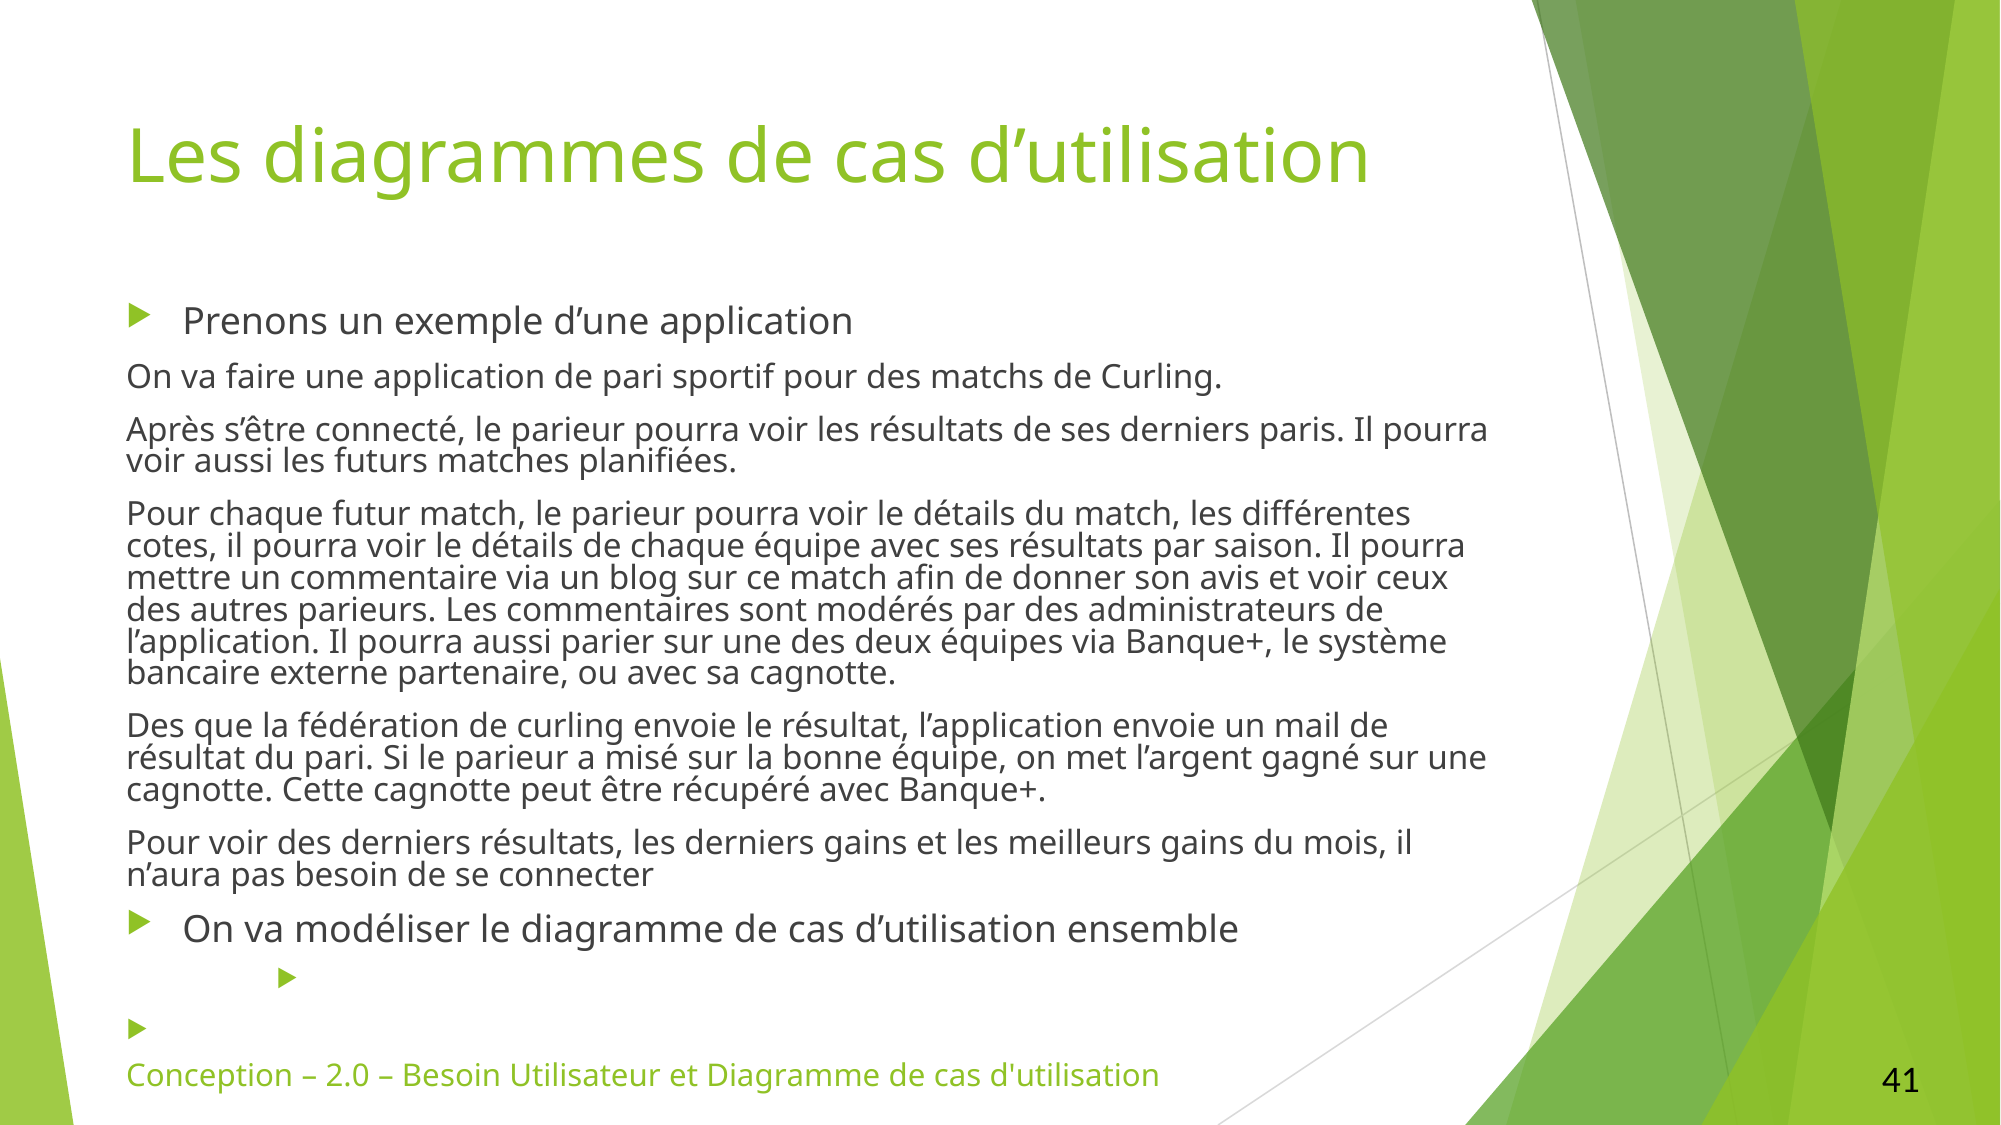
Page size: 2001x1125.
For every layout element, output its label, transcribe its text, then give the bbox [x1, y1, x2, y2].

title Les diagrammes de cas d’utilisation [111, 99, 1522, 298]
text_box [1866, 1047, 1979, 1108]
list Prenons un exemple d’une application On va faire une application de pari sportif pour des matchs de Curling. Après s’être connecté, le parieur pourra voir les résultats de ses derniers paris. Il pourra voir aussi les futurs matches planifiées. Pour chaque futur match, le parieur pourra voir le détails du match, les différentes cotes, il pourra voir le détails de chaque équipe avec ses résultats par saison. Il pourra mettre un commentaire via un blog sur ce match afin de donner son avis et voir ceux des autres parieurs. Les commentaires sont modérés par des administrateurs de l’application. Il pourra aussi parier sur une des deux équipes via Banque+, le système bancaire externe partenaire, ou avec sa cagnotte. Des que la fédération de curling envoie le résultat, l’application envoie un mail de résultat du pari. Si le parieur a misé sur la bonne équipe, on met l’argent gagné sur une cagnotte. Cette cagnotte peut être récupéré avec Banque+. Pour voir des derniers résultats, les derniers gains et les meilleurs gains du mois, il n’aura pas besoin de se connecter On va modéliser le diagramme de cas d’utilisation ensemble [111, 298, 1522, 992]
text_box Conception – 2.0 – Besoin Utilisateur et Diagramme de cas d'utilisation [111, 1047, 1210, 1109]
